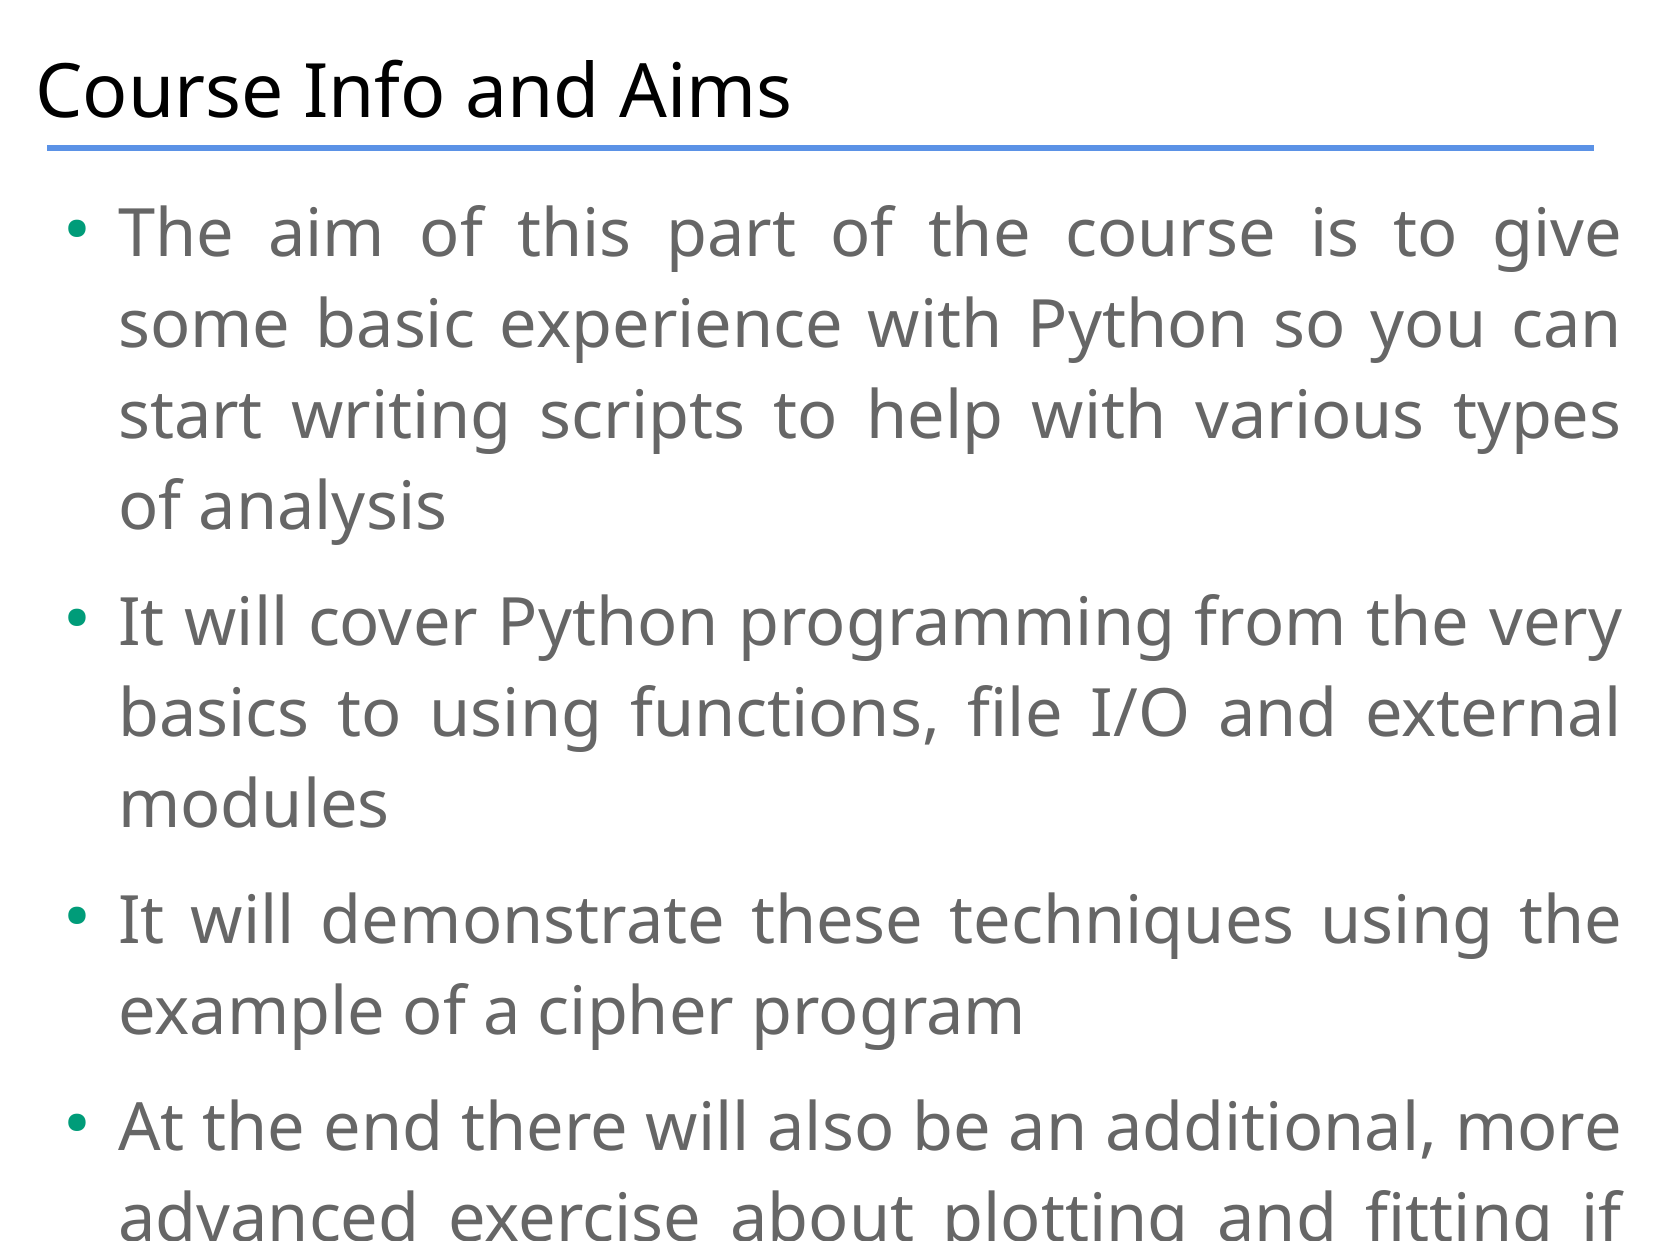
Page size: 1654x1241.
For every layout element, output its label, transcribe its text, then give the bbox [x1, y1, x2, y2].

list The aim of this part of the course is to give some basic experience with Python so you can start writing scripts to help with various types of analysis It will cover Python programming from the very basics to using functions, file I/O and external modules It will demonstrate these techniques using the example of a cipher program At the end there will also be an additional, more advanced exercise about plotting and fitting if we have time! [47, 185, 1625, 1174]
title Course Info and Aims [35, 29, 1217, 148]
